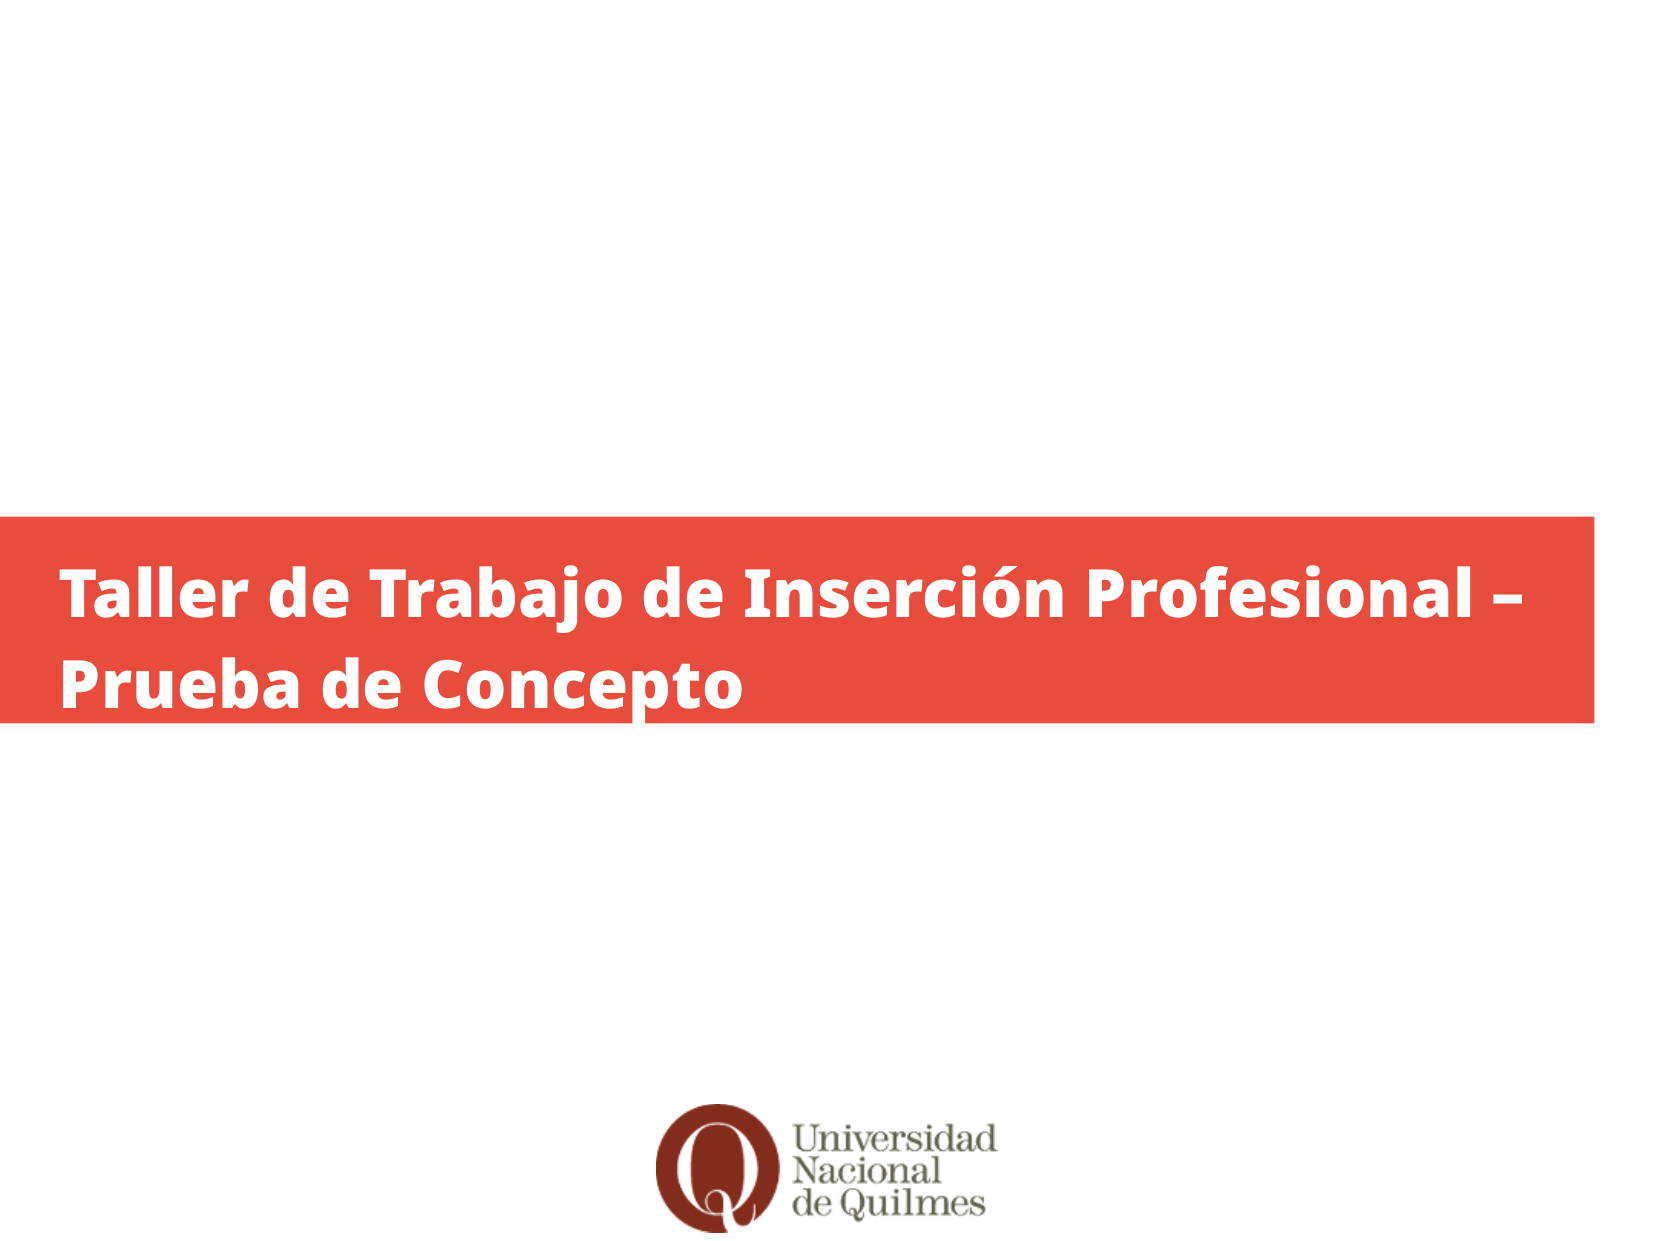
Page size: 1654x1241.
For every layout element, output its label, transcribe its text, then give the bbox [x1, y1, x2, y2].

title Taller de Trabajo de Inserción Profesional – Prueba de Concepto [59, 546, 1595, 694]
picture [656, 1104, 998, 1233]
